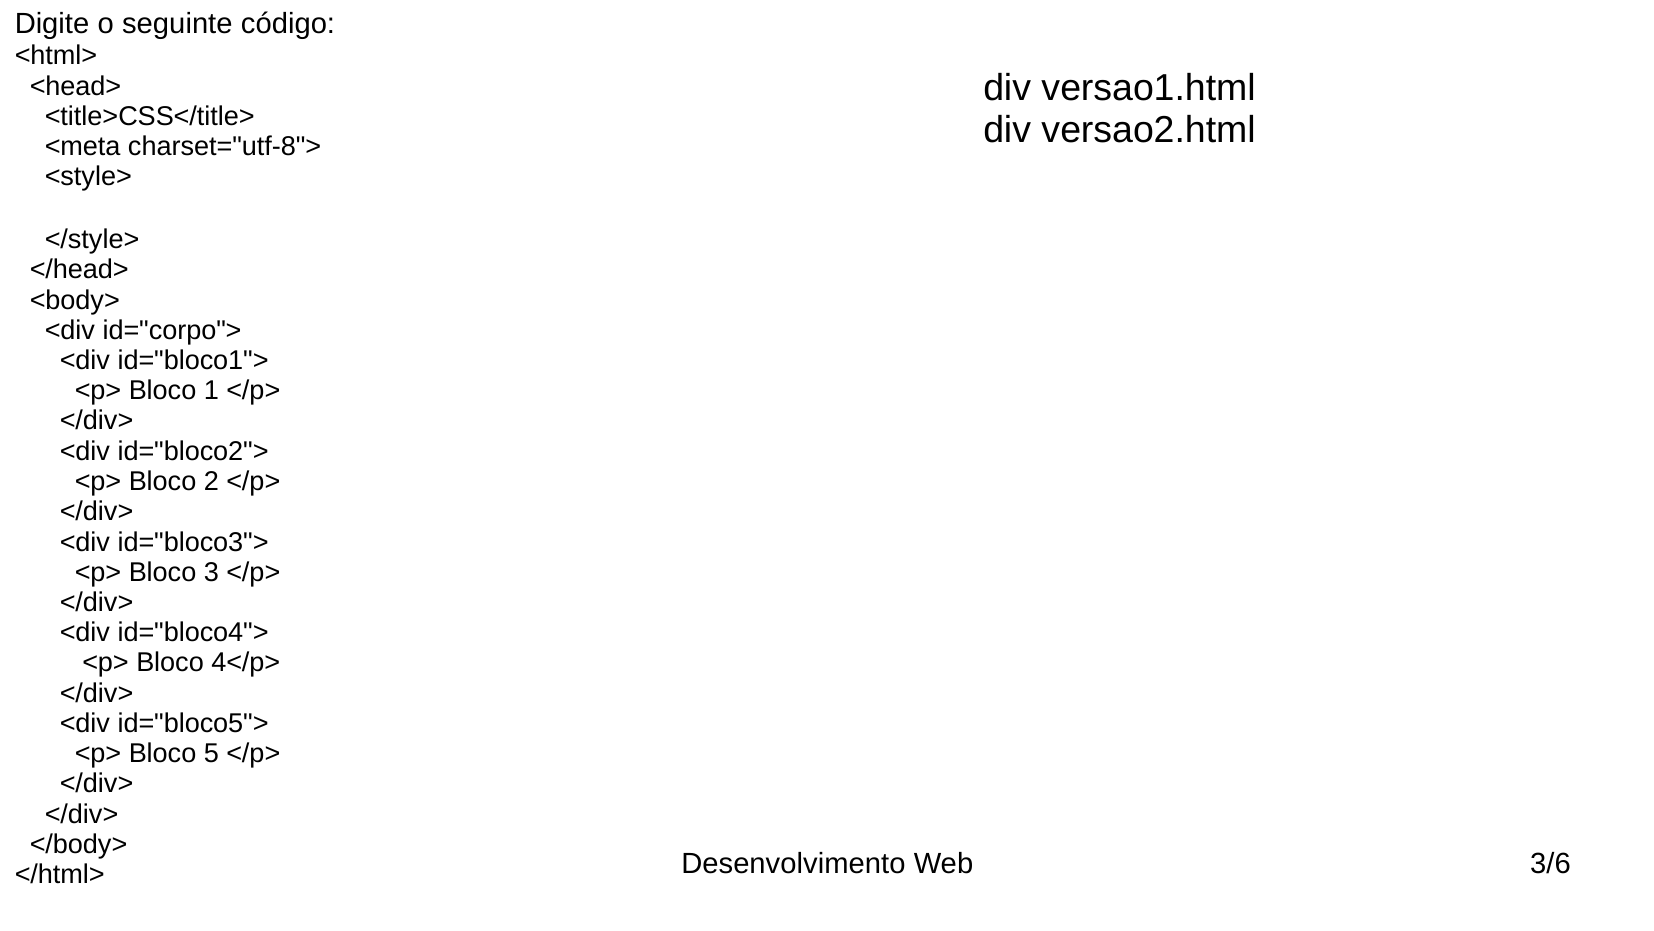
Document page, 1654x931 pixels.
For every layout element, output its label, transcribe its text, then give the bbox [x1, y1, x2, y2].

text_box div versao1.html div versao2.html [968, 59, 1619, 158]
text_box Digite o seguinte código: <html> <head> <title>CSS</title> <meta charset="utf-8"> <style> </style> </head> <body> <div id="corpo"> <div id="bloco1"> <p> Bloco 1 </p> </div> <div id="bloco2"> <p> Bloco 2 </p> </div> <div id="bloco3"> <p> Bloco 3 </p> </div> <div id="bloco4"> <p> Bloco 4</p> </div> <div id="bloco5"> <p> Bloco 5 </p> </div> </div> </body> </html> [0, 0, 863, 897]
